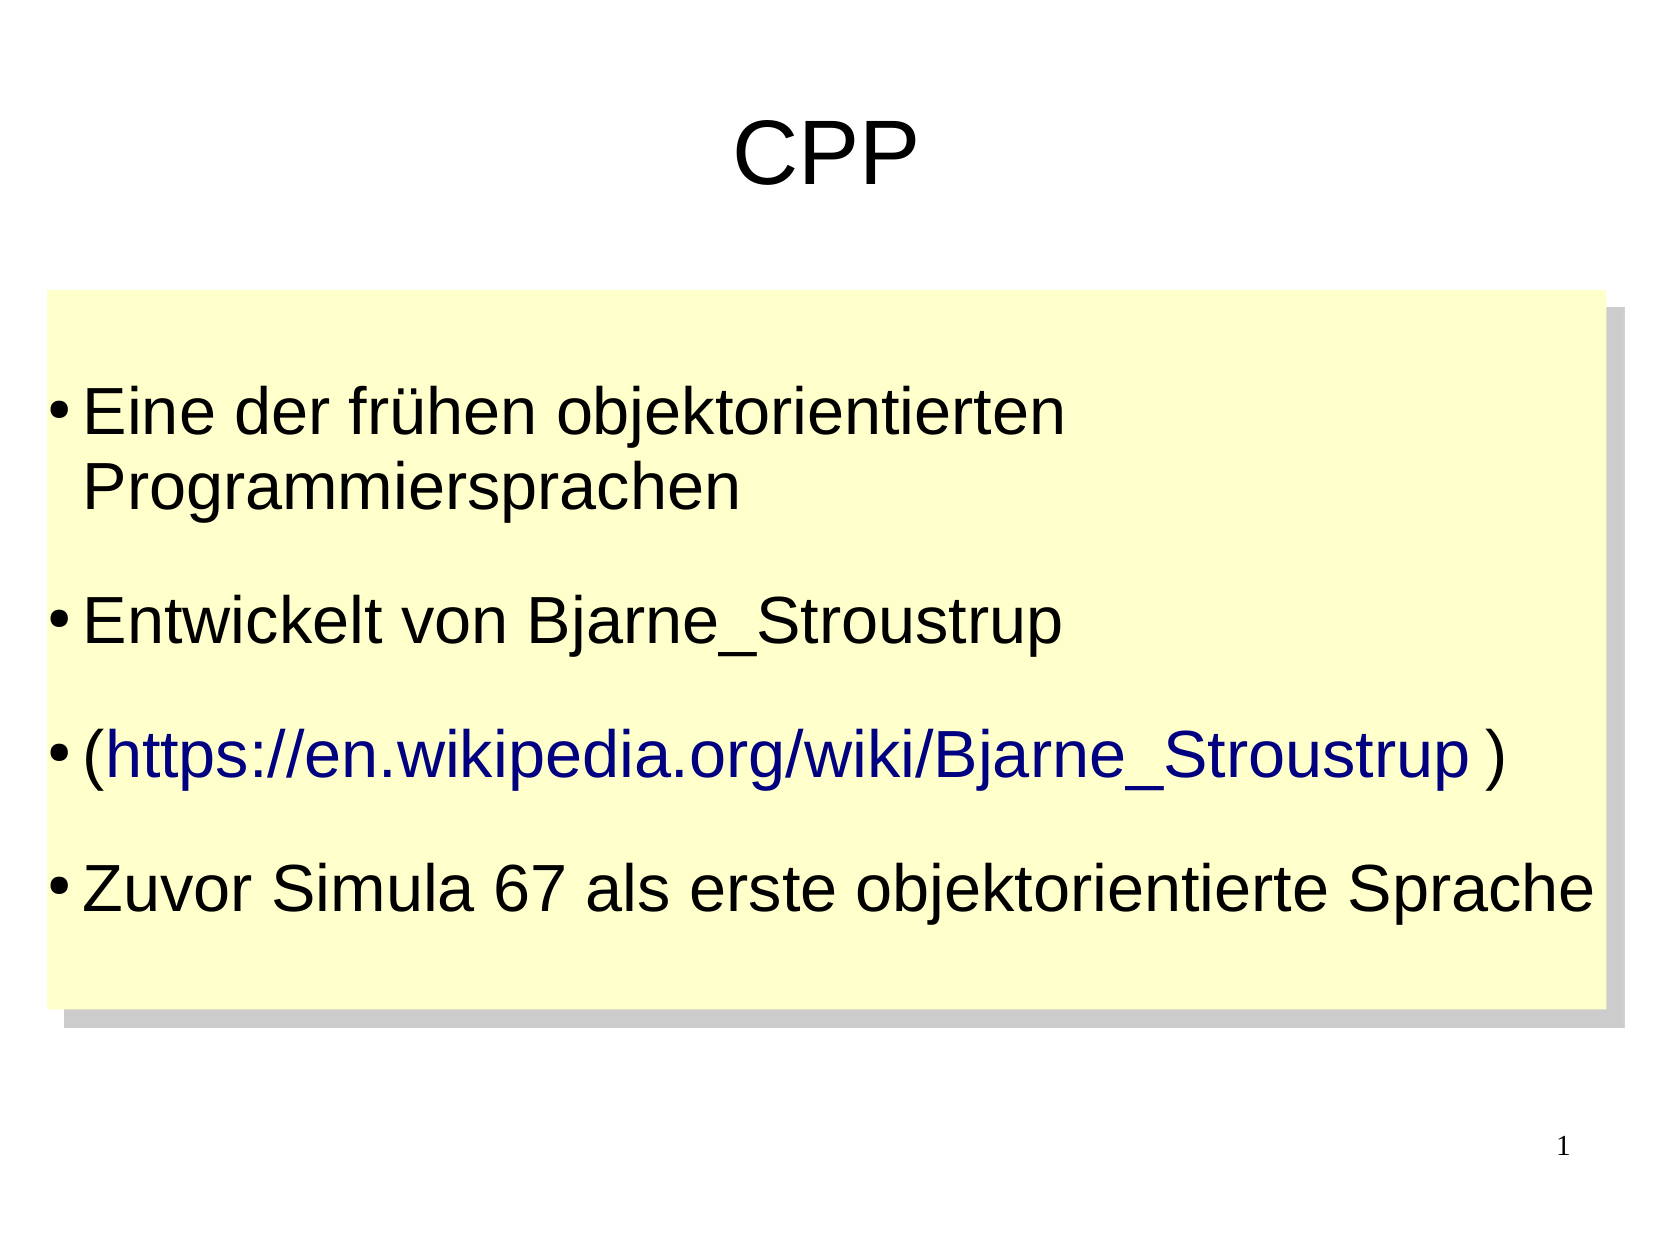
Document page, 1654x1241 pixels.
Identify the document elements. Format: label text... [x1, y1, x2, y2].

title CPP [82, 49, 1571, 257]
subtitle Eine der frühen objektorientierten Programmiersprachen Entwickelt von Bjarne_Stroustrup (https://en.wikipedia.org/wiki/Bjarne_Stroustrup ) Zuvor Simula 67 als erste objektorientierte Sprache [47, 290, 1607, 1010]
